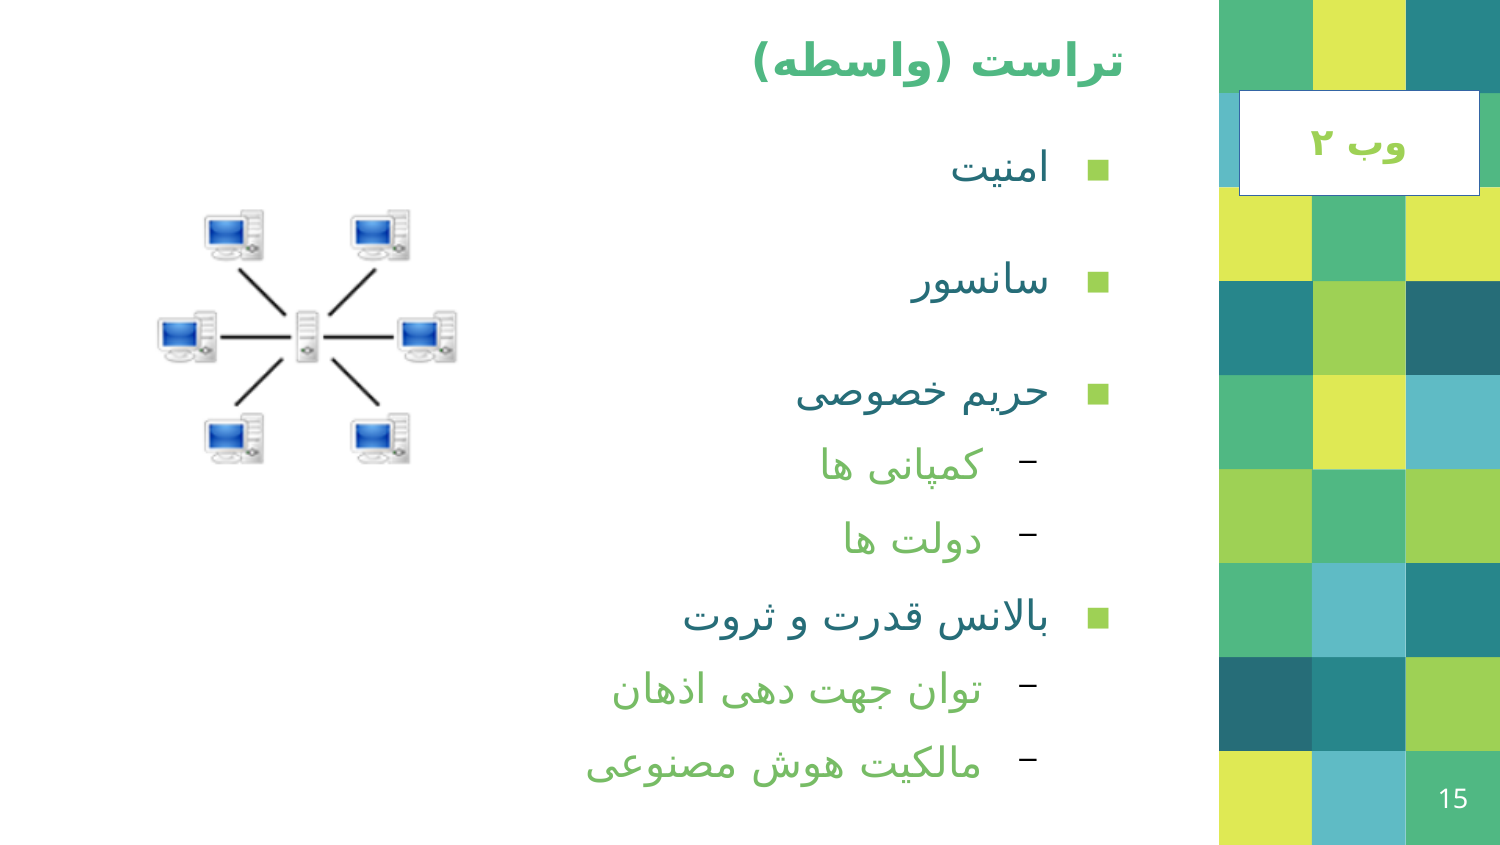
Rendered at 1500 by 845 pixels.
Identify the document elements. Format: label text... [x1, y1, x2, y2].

list حریم خصوصی کمپانی ها دولت ها [571, 349, 1141, 440]
slide_number 15 [1405, 750, 1500, 845]
text_box تراست (واسطه) [645, 26, 1141, 113]
list امنیت [73, 124, 1141, 215]
list بالانس قدرت و ثروت توان جهت دهی اذهان مالکیت هوش مصنوعی [73, 573, 1141, 664]
text_box وب ۲ [1239, 90, 1480, 196]
picture [59, 169, 571, 527]
list سانسور [571, 236, 1141, 327]
